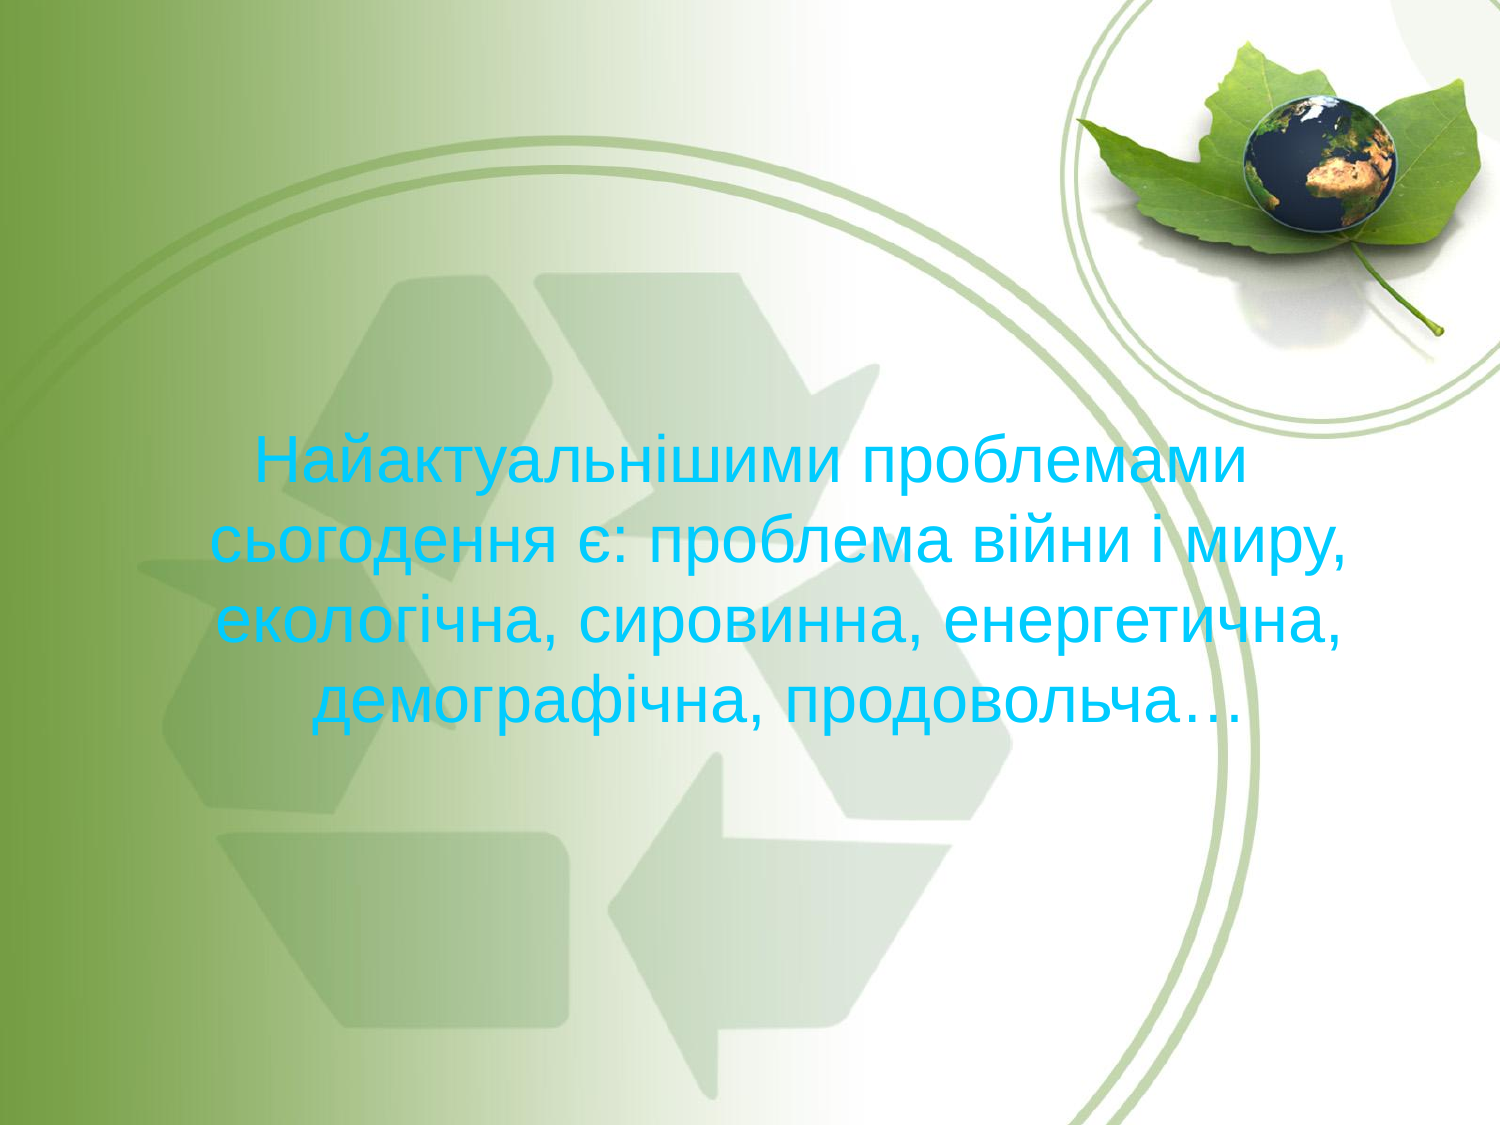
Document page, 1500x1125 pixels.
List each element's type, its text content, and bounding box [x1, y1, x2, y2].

list Найактуальнішими проблемами сьогодення є: проблема війни і миру, екологічна, сировинна, енергетична, демографічна, продовольча… [76, 408, 1427, 858]
picture [0, 0, 1500, 1125]
